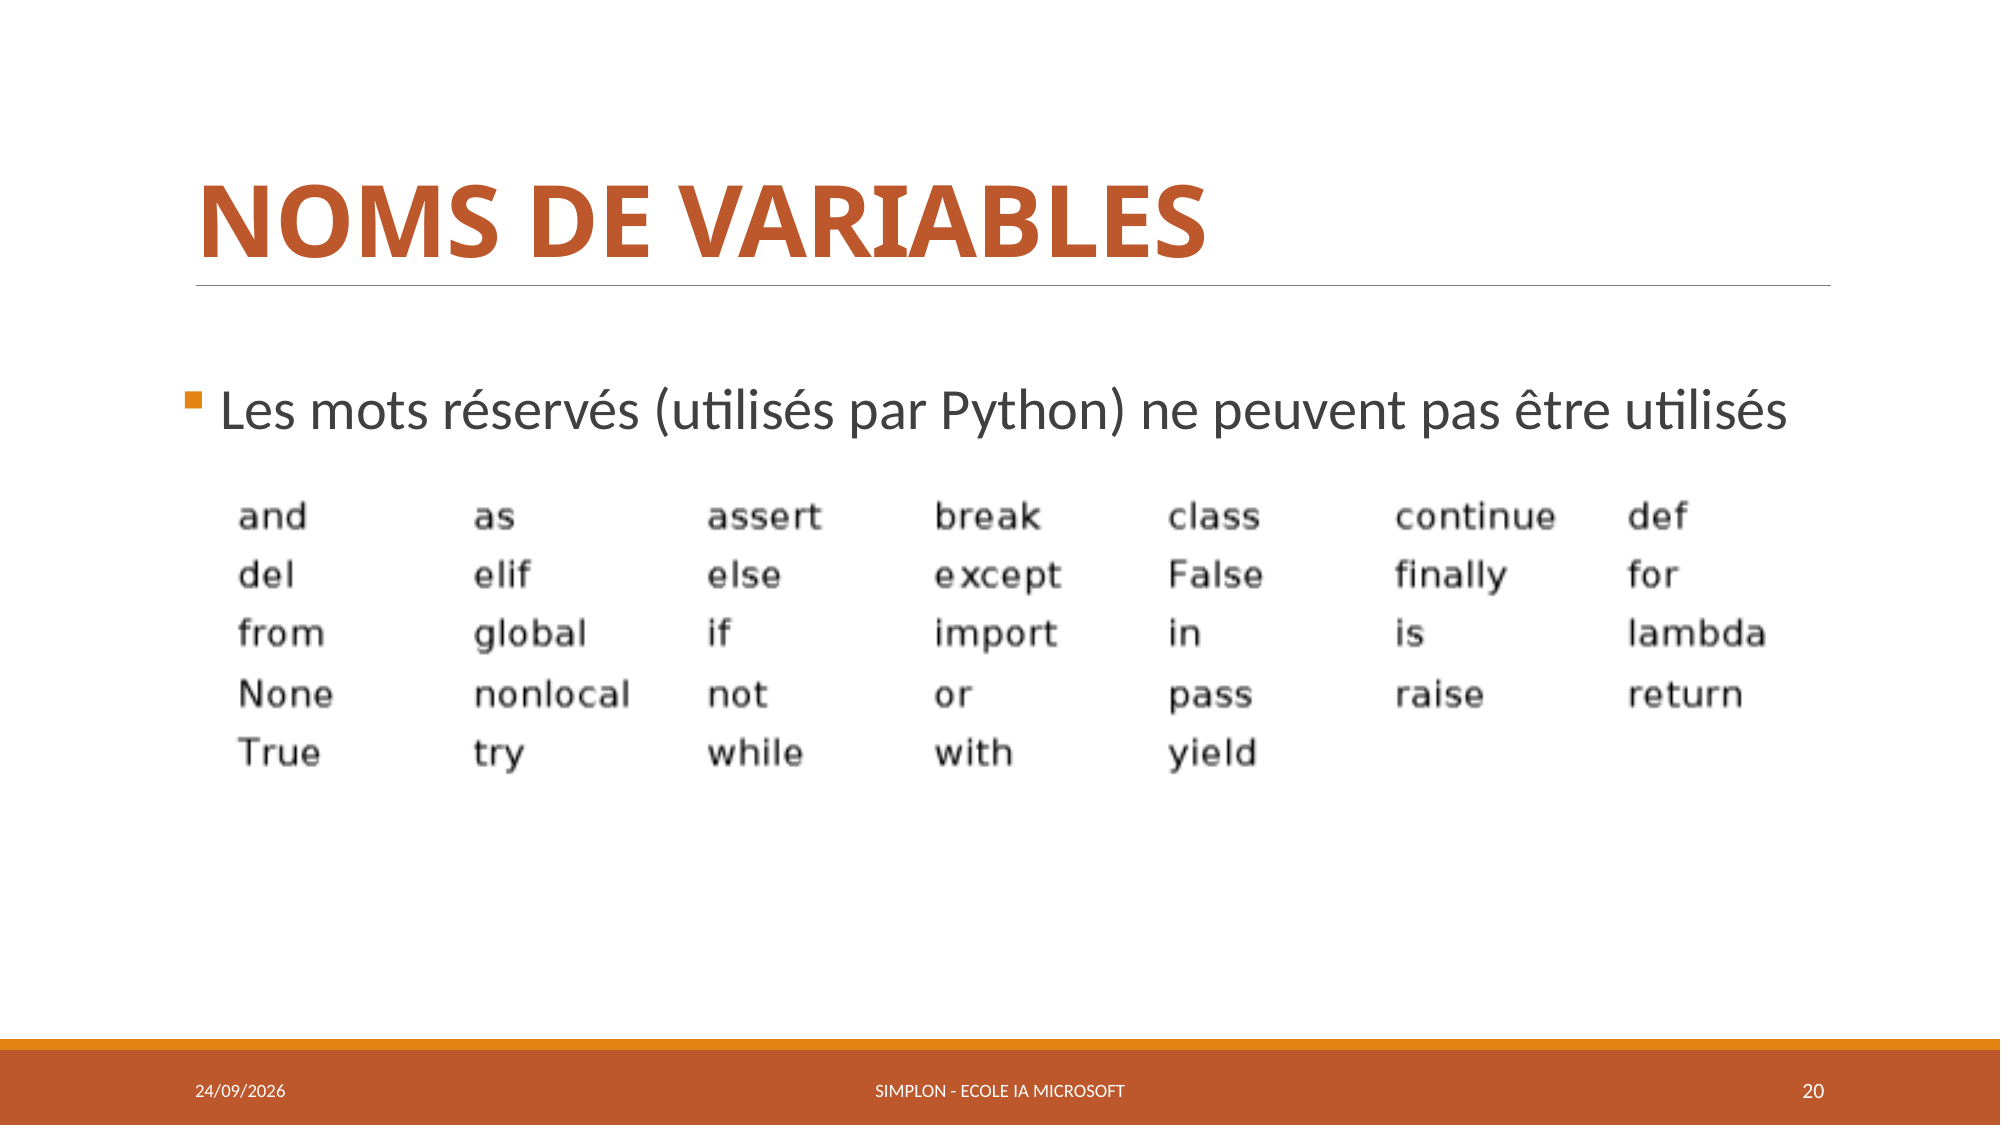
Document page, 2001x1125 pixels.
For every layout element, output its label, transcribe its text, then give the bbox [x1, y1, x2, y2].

picture [205, 467, 1805, 811]
slide_number <numéro> [1624, 1059, 1840, 1120]
slide_number 16/01/2020 [180, 1059, 586, 1120]
footer Simplon - Ecole IA Microsoft [604, 1059, 1396, 1120]
title NOMS DE VARIABLES [180, 47, 1830, 285]
list Les mots réservés (utilisés par Python) ne peuvent pas être utilisés [180, 302, 1830, 976]
